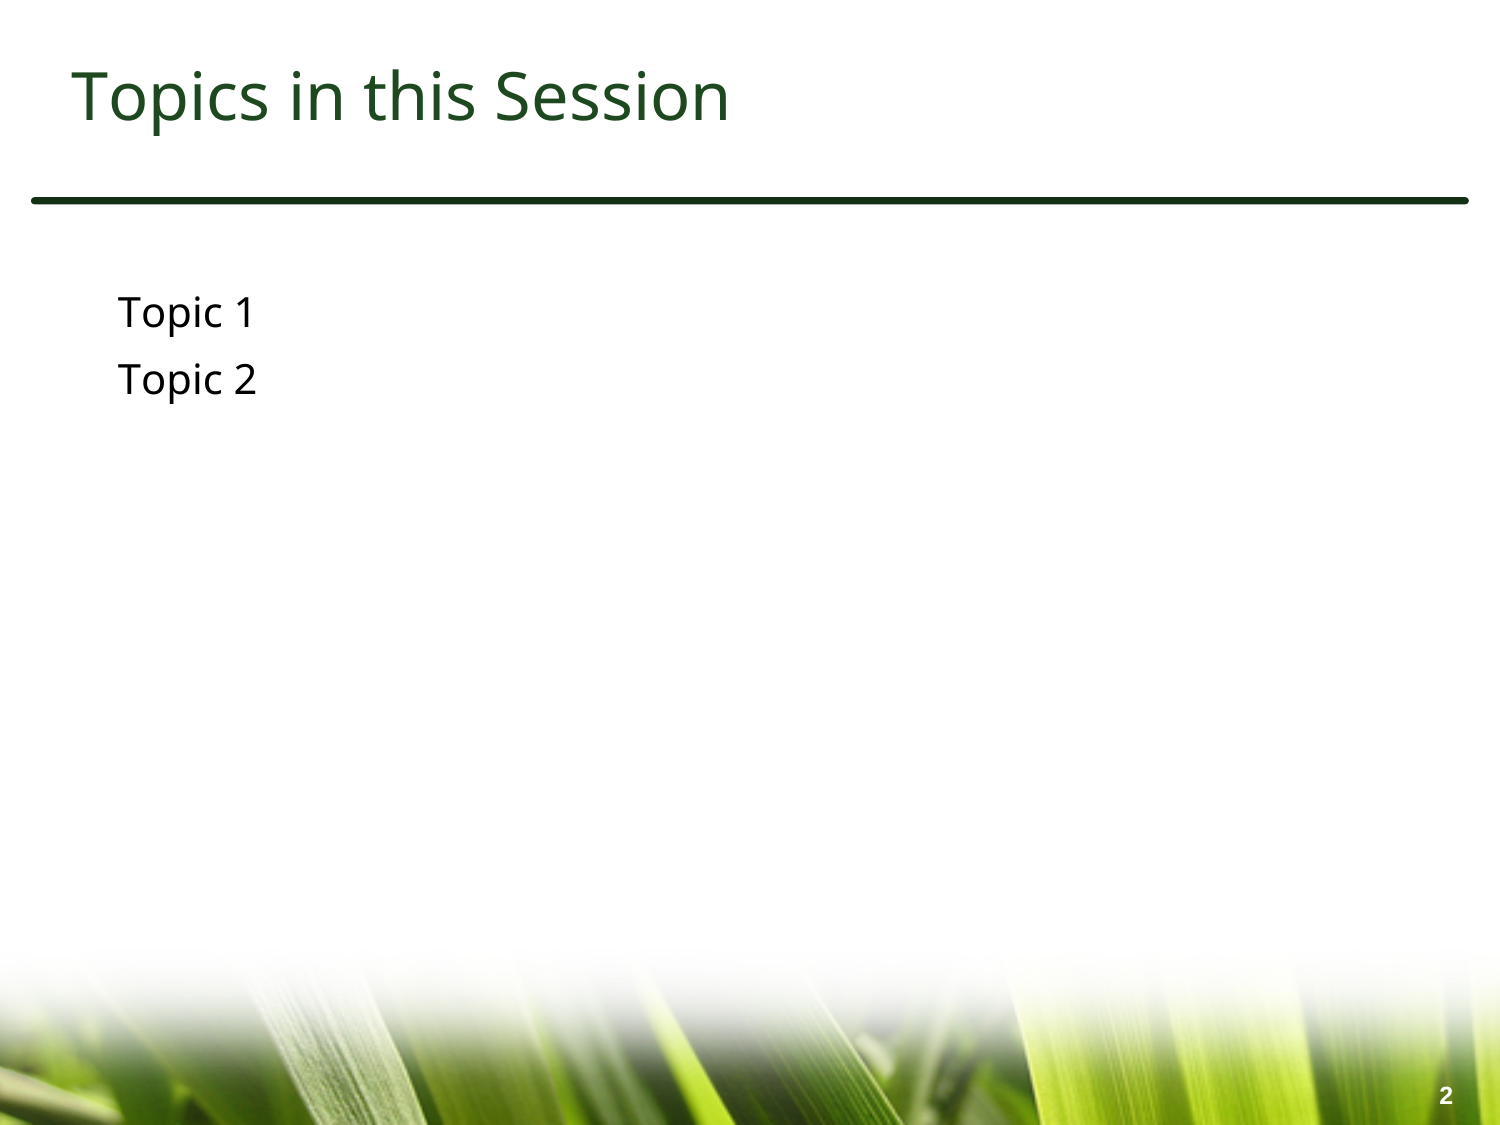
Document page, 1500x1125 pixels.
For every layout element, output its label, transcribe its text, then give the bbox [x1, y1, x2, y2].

list Topic 1 Topic 2 [103, 275, 1394, 938]
title Topics in this Session [56, 13, 1089, 176]
picture [0, 944, 1500, 1125]
